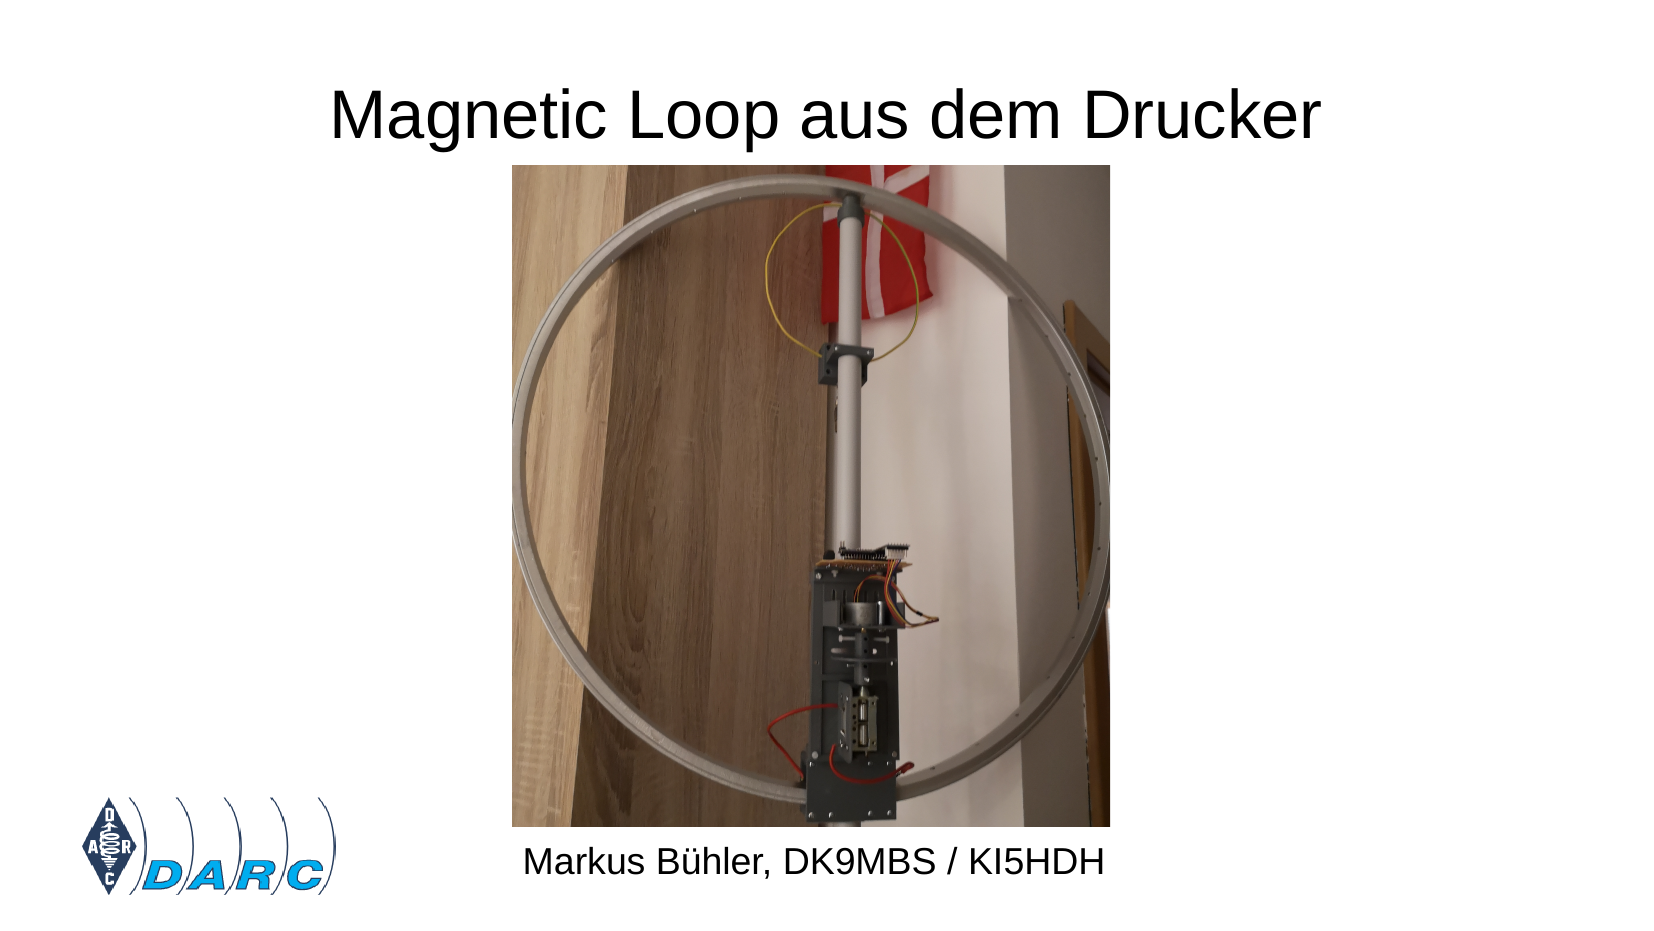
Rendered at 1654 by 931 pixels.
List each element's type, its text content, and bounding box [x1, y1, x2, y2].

picture [82, 797, 336, 895]
picture [512, 165, 1111, 827]
text_box Markus Bühler, DK9MBS / KI5HDH [507, 832, 1121, 890]
title Magnetic Loop aus dem Drucker [82, 37, 1571, 193]
